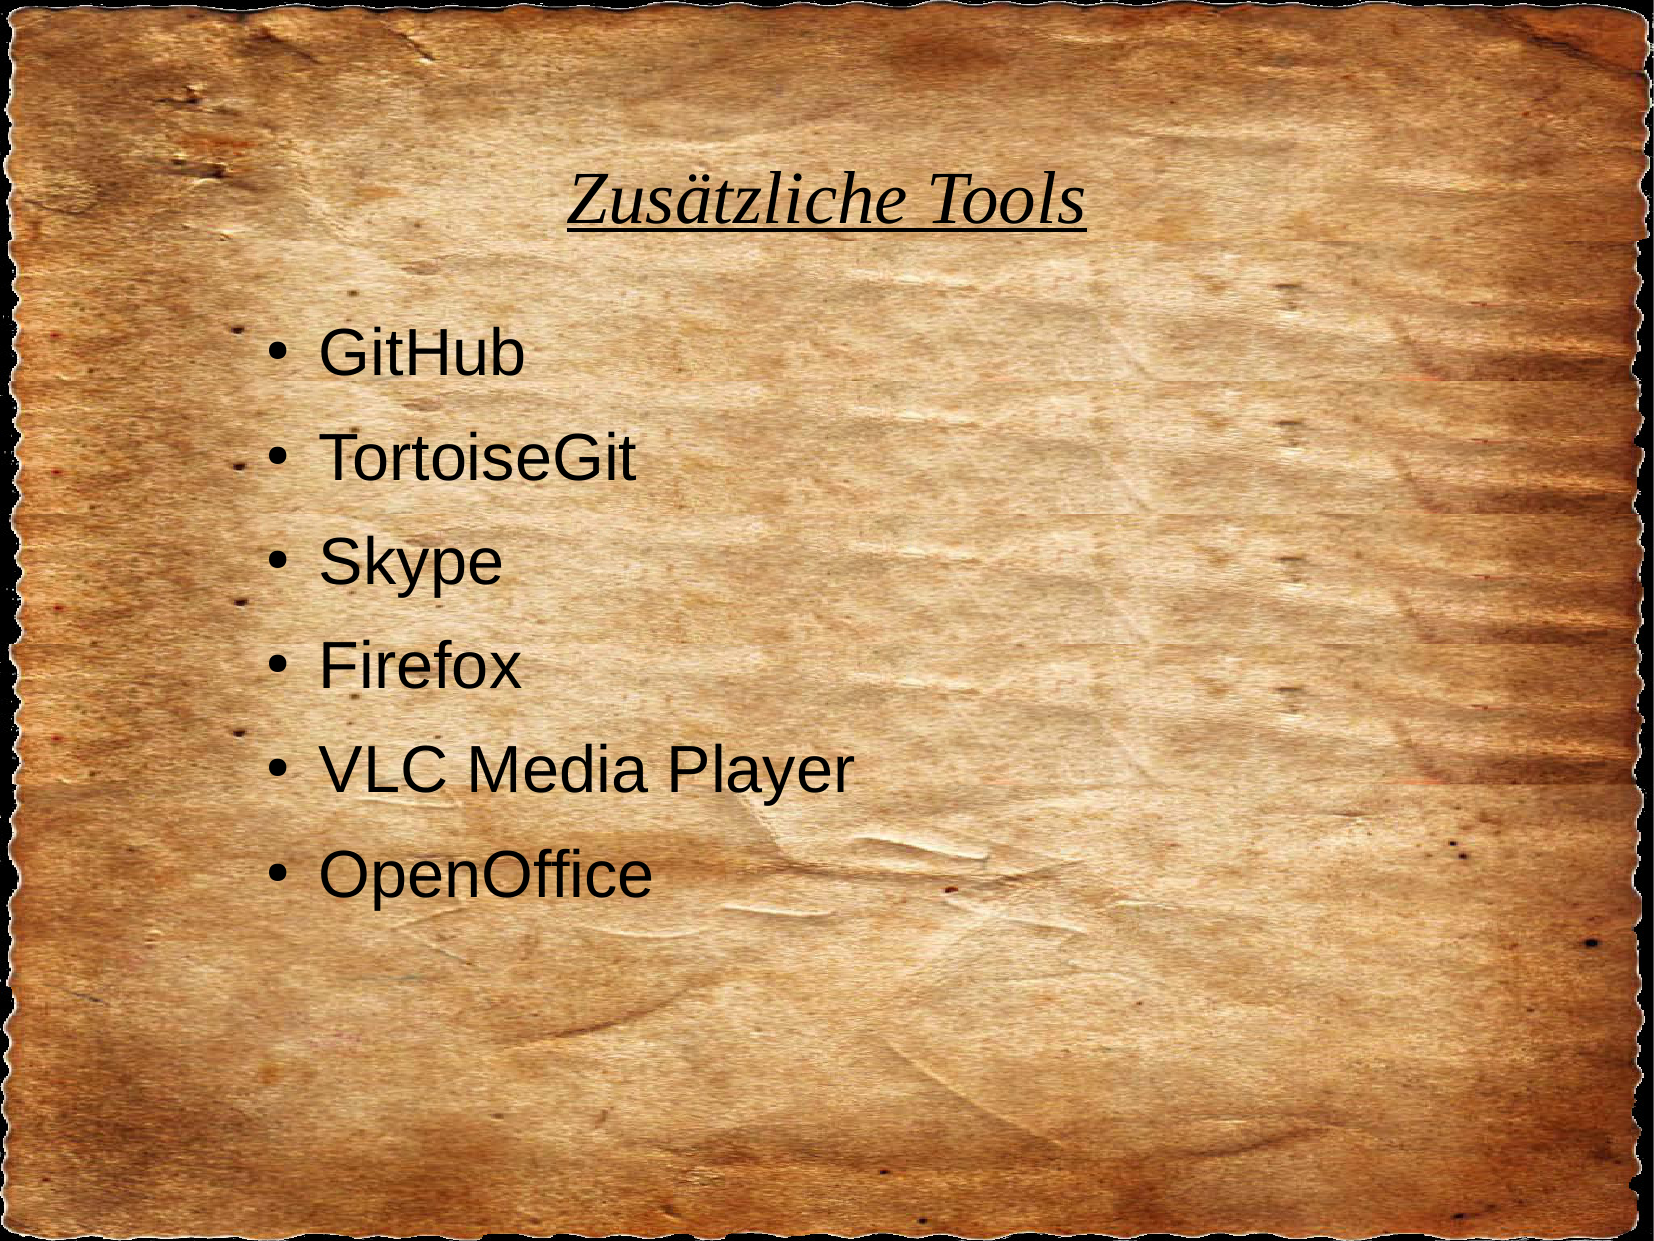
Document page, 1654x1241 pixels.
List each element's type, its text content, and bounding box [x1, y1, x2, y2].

list GitHub TortoiseGit Skype Firefox VLC Media Player OpenOffice [248, 315, 1571, 1134]
title Zusätzliche Tools [82, 94, 1571, 302]
picture [0, 0, 1654, 1241]
